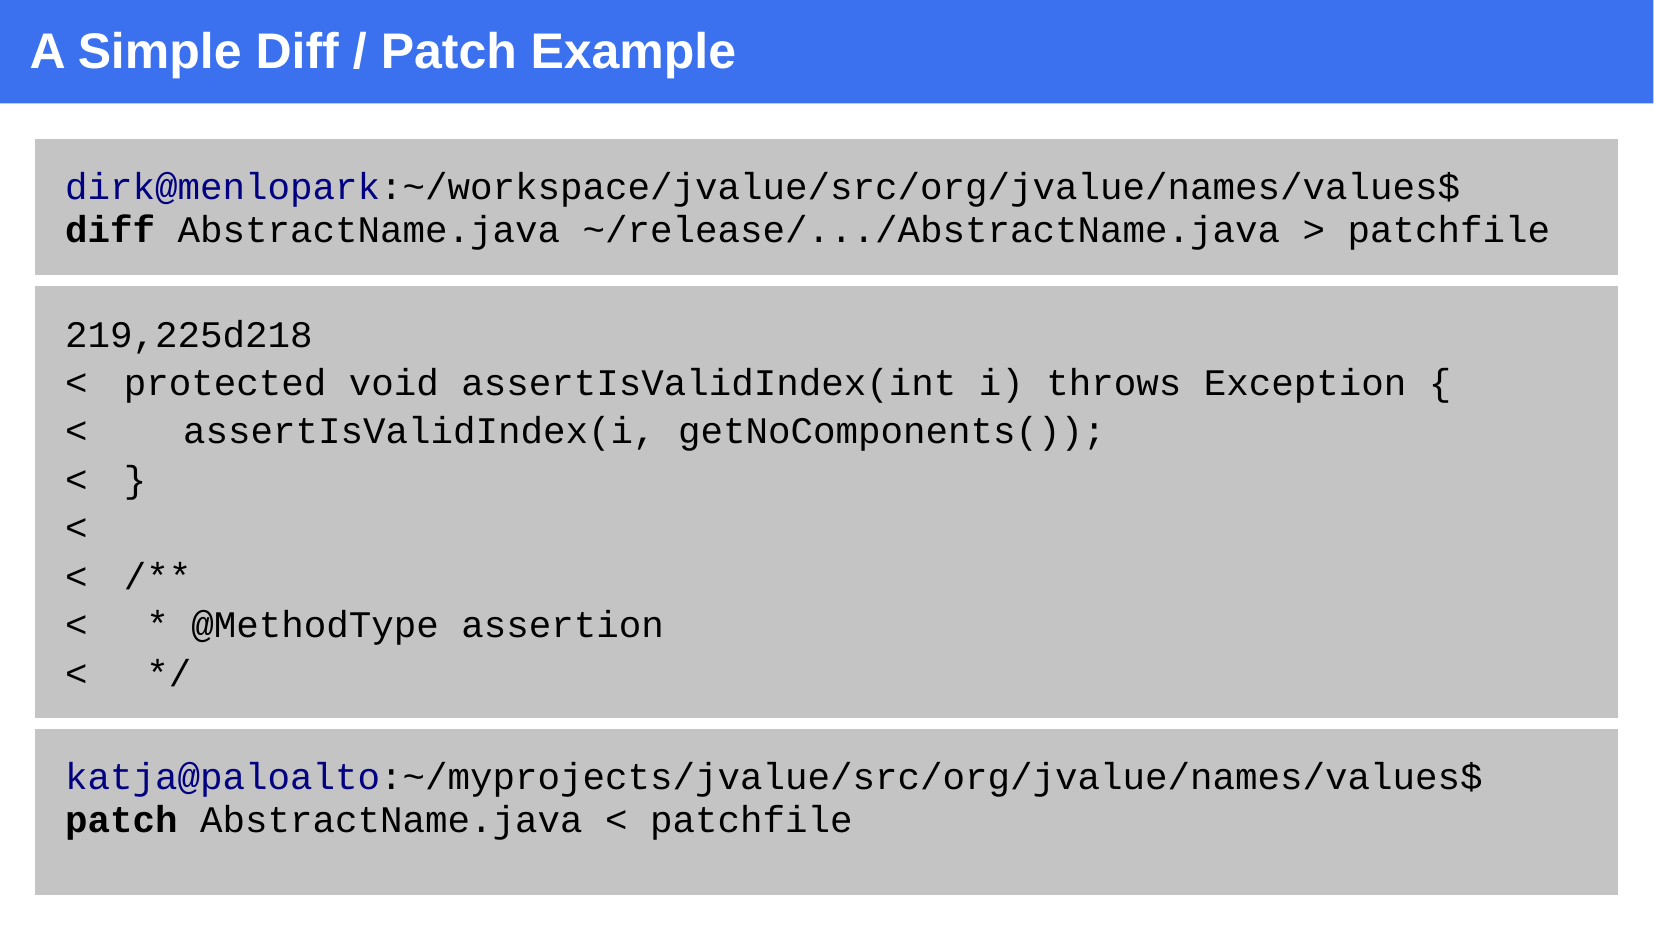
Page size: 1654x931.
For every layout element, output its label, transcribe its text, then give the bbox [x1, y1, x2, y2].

list dirk@menlopark:~/workspace/jvalue/src/org/jvalue/names/values$ diff AbstractName.java ~/release/.../AbstractName.java > patchfile [29, 132, 1625, 275]
list 219,225d218 < protected void assertIsValidIndex(int i) throws Exception { < assertIsValidIndex(i, getNoComponents()); < } < < /** < * @MethodType assertion < */ [29, 280, 1625, 718]
title A Simple Diff / Patch Example [0, 0, 1654, 104]
list katja@paloalto:~/myprojects/jvalue/src/org/jvalue/names/values$ patch AbstractName.java < patchfile [29, 723, 1625, 901]
